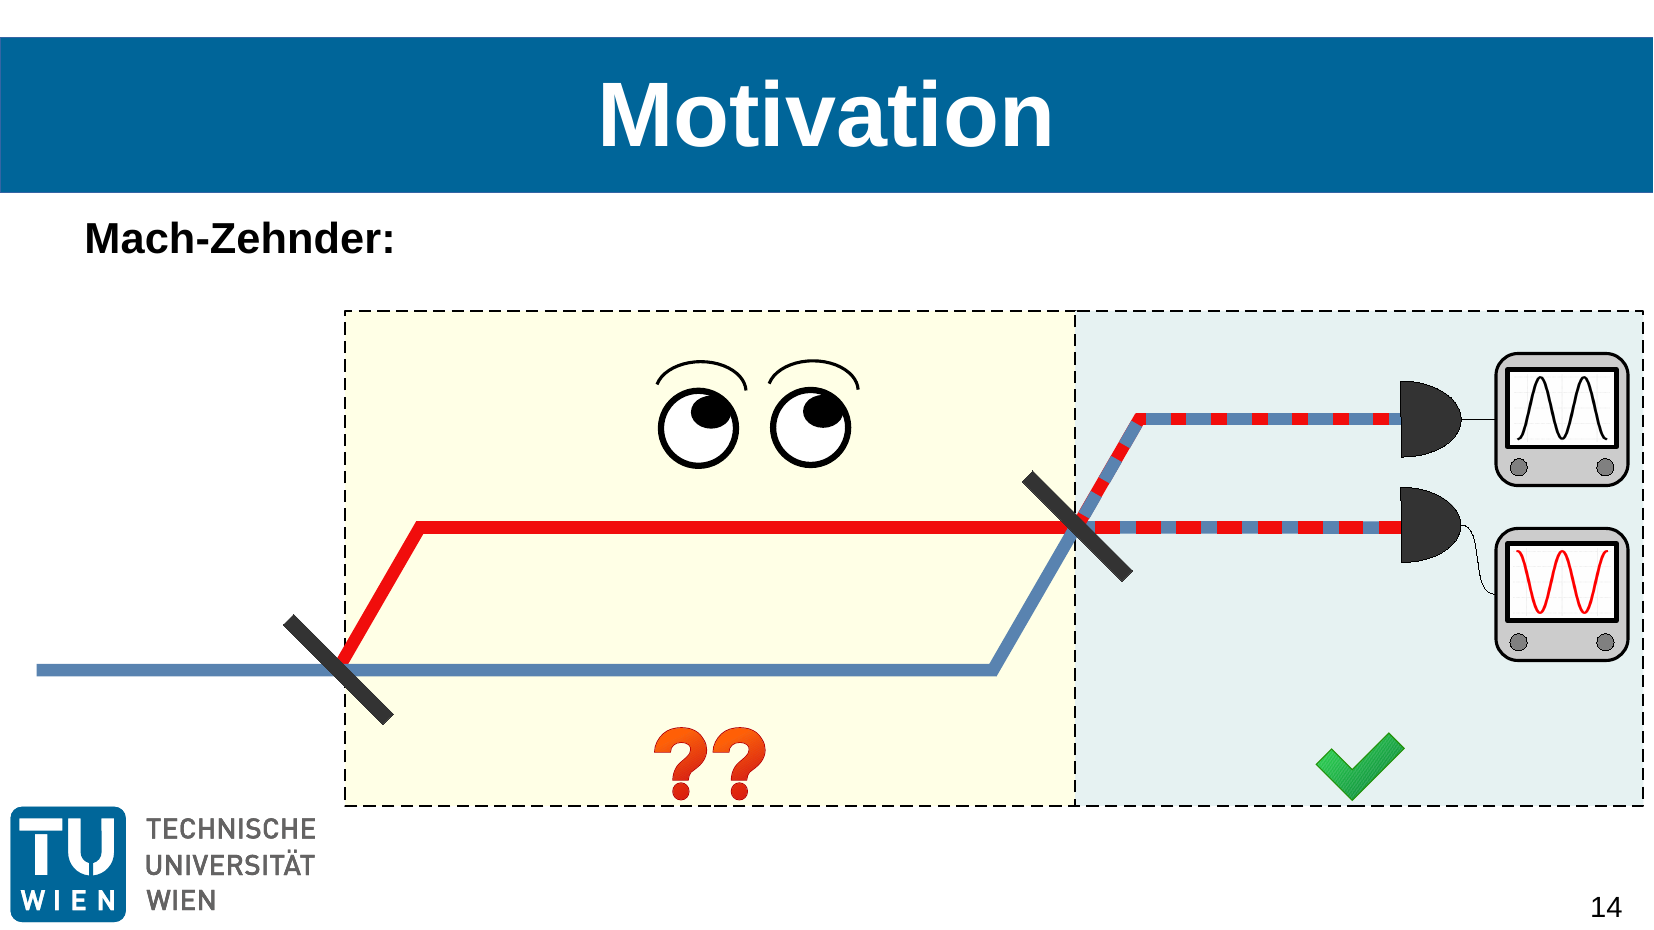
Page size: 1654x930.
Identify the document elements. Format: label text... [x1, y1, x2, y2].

list Mach-Zehnder: [84, 214, 404, 293]
text_box [283, 310, 1644, 806]
title Motivation [0, 37, 1653, 193]
picture [1509, 545, 1615, 619]
picture [1510, 371, 1614, 445]
text_box [350, 534, 1063, 663]
picture [1298, 702, 1421, 826]
picture [631, 714, 790, 816]
